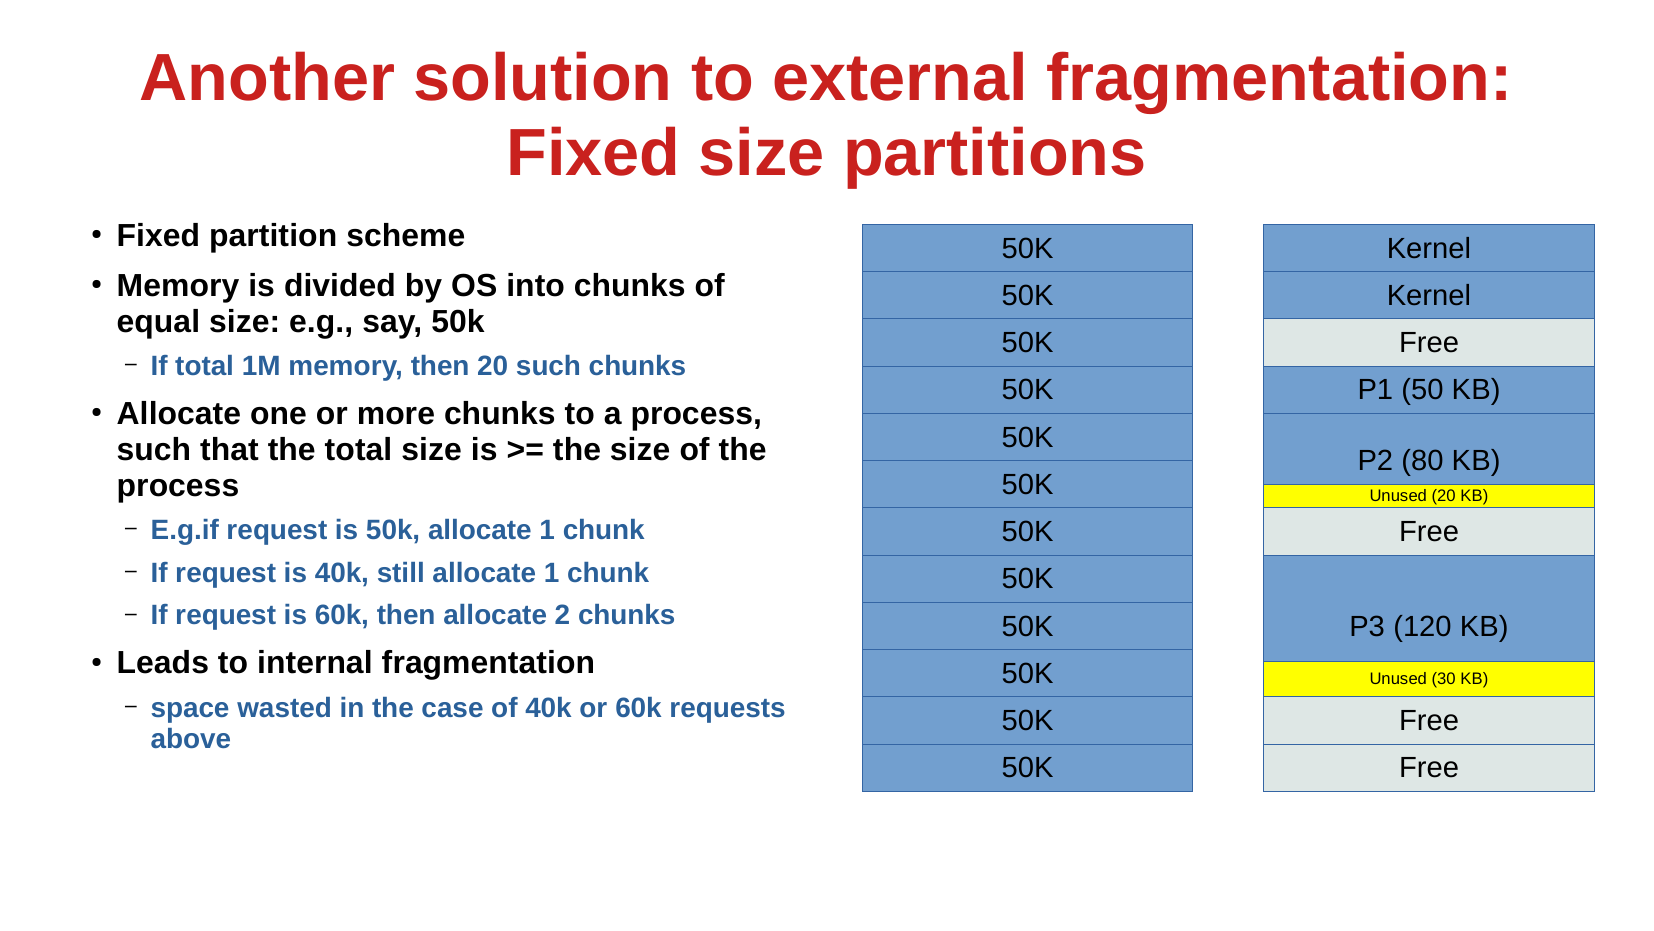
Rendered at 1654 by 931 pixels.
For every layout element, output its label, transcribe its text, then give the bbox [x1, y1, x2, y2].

text_box Free [1263, 744, 1595, 792]
text_box P2 (80 KB) [1263, 413, 1595, 484]
text_box Free [1263, 507, 1595, 556]
text_box 50K [862, 366, 1193, 413]
text_box 50K [862, 318, 1193, 366]
text_box Kernel [1263, 271, 1595, 318]
text_box 50K [862, 555, 1193, 602]
text_box Unused (30 KB) [1263, 661, 1595, 697]
text_box 50K [862, 696, 1193, 744]
text_box 50K [862, 744, 1193, 792]
text_box 50K [862, 602, 1193, 649]
text_box Free [1263, 697, 1595, 744]
text_box 50K [862, 507, 1193, 555]
text_box 50K [862, 224, 1193, 271]
text_box P3 (120 KB) [1263, 556, 1595, 661]
text_box Unused (20 KB) [1263, 484, 1595, 507]
text_box P1 (50 KB) [1263, 366, 1595, 413]
text_box 50K [862, 649, 1193, 696]
text_box 50K [862, 460, 1193, 507]
title Another solution to external fragmentation: Fixed size partitions [82, 37, 1571, 193]
text_box Free [1263, 318, 1595, 366]
text_box Kernel [1263, 224, 1595, 271]
list Fixed partition scheme Memory is divided by OS into chunks of equal size: e.g., say, 50k If total 1M memory, then 20 such chunks Allocate one or more chunks to a process, such that the total size is >= the size of the process E.g.if request is 50k, allocate 1 chunk If request is 40k, still allocate 1 chunk If request is 60k, then allocate 2 chunks Leads to internal fragmentation space wasted in the case of 40k or 60k requests above [82, 217, 809, 758]
text_box 50K [862, 271, 1193, 318]
text_box 50K [862, 413, 1193, 460]
